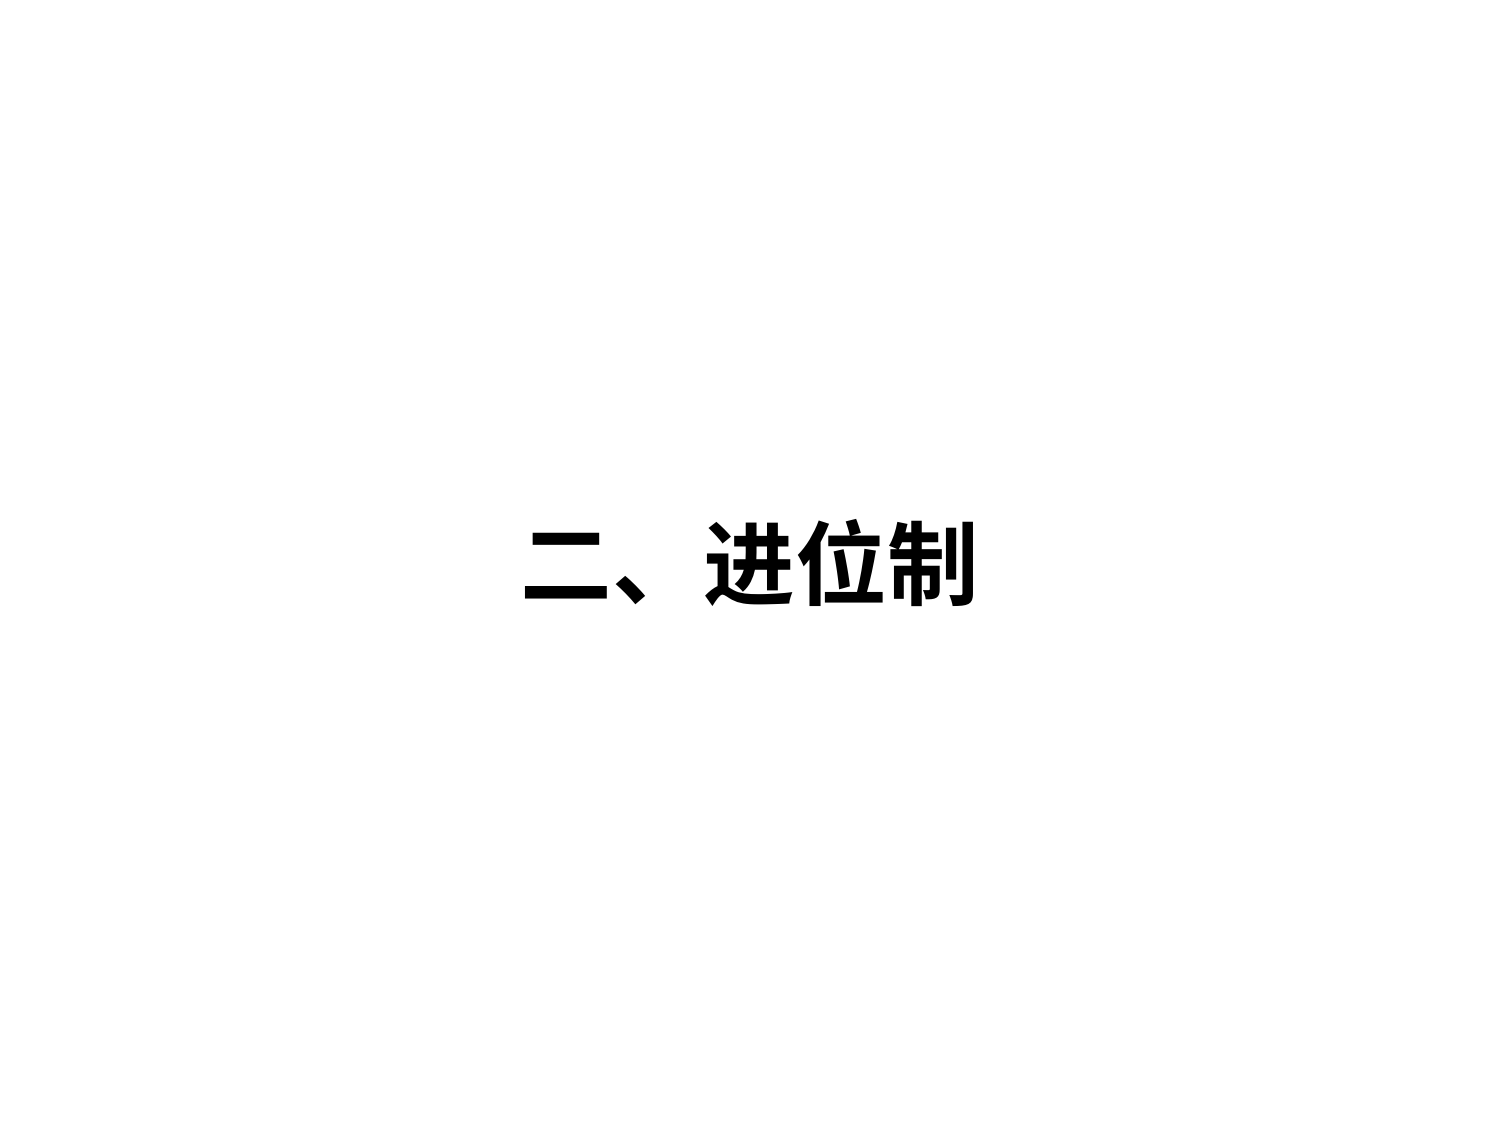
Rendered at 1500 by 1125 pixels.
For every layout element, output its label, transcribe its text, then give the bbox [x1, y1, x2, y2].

title 二、进位制 [75, 467, 1426, 656]
